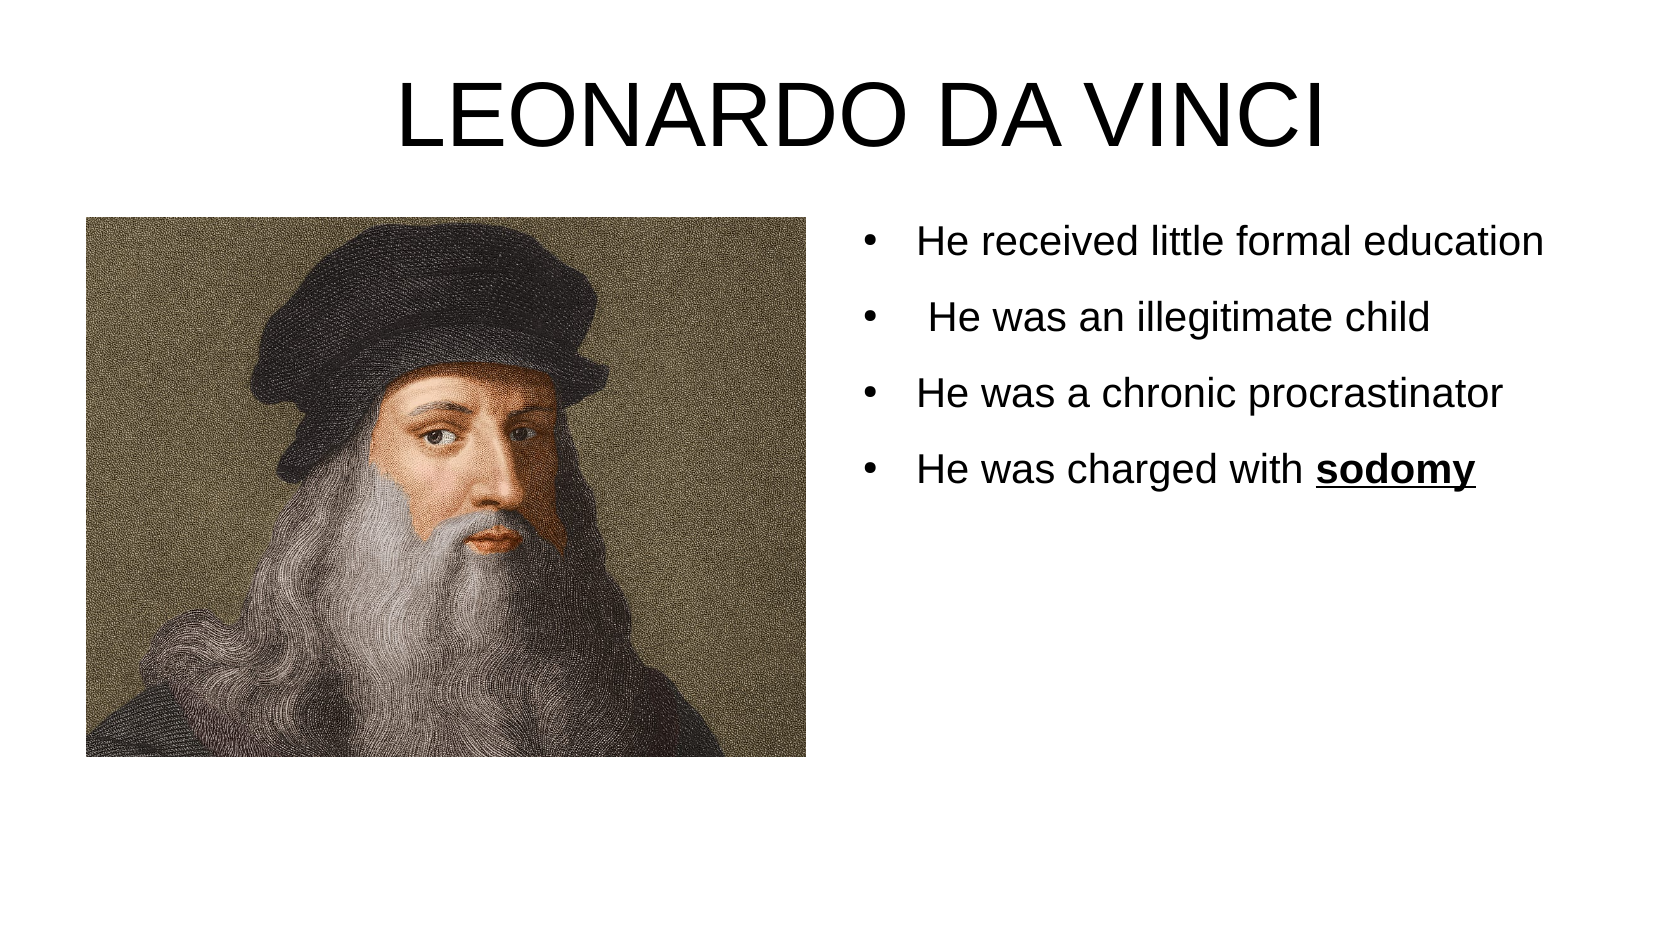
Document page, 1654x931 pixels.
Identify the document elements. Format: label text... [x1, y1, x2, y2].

list He received little formal education He was an illegitimate child He was a chronic procrastinator He was charged with sodomy [845, 217, 1654, 758]
picture [86, 217, 806, 758]
title LEONARDO DA VINCI [82, 37, 1571, 193]
